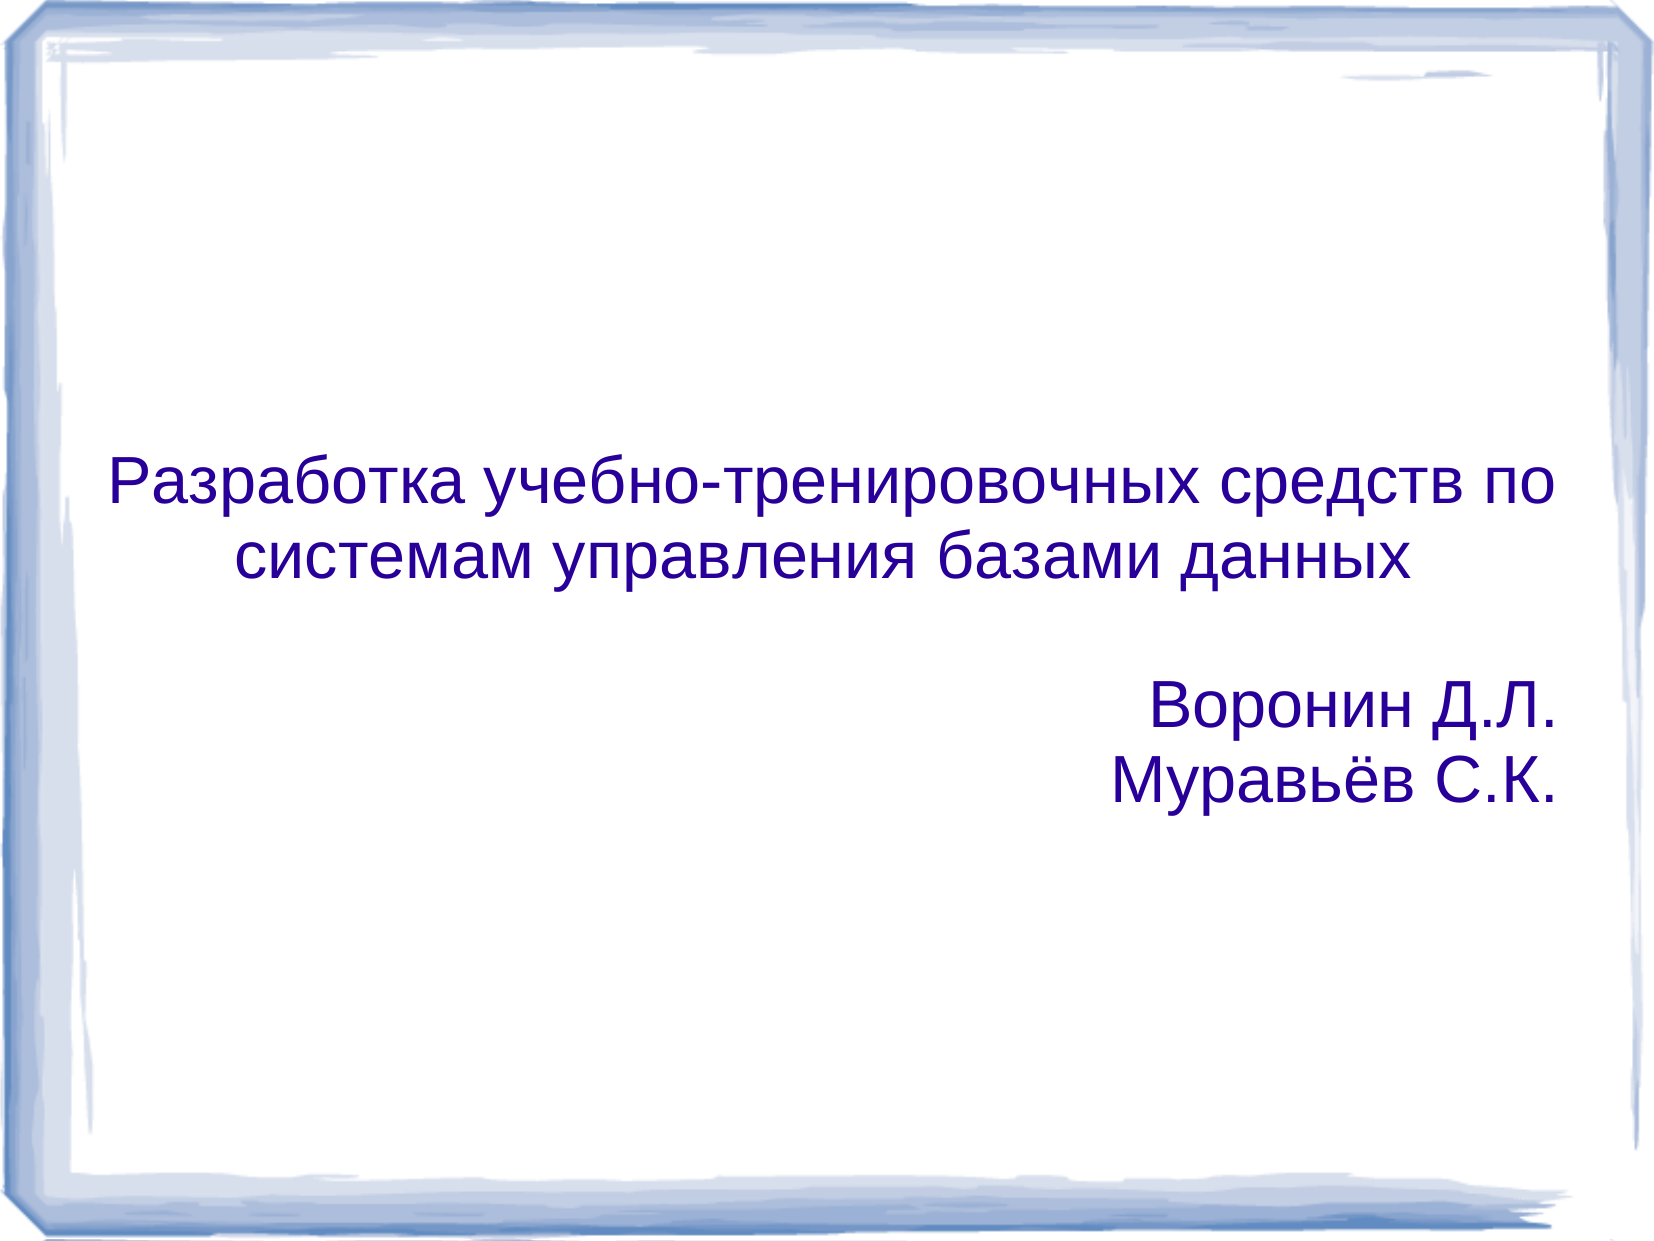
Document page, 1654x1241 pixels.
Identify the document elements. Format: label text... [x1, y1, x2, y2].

picture [0, 0, 1654, 1241]
subtitle Разработка учебно-тренировочных средств по системам управления базами данных Воронин Д.Л. Муравьёв С.К. [106, 220, 1560, 1040]
